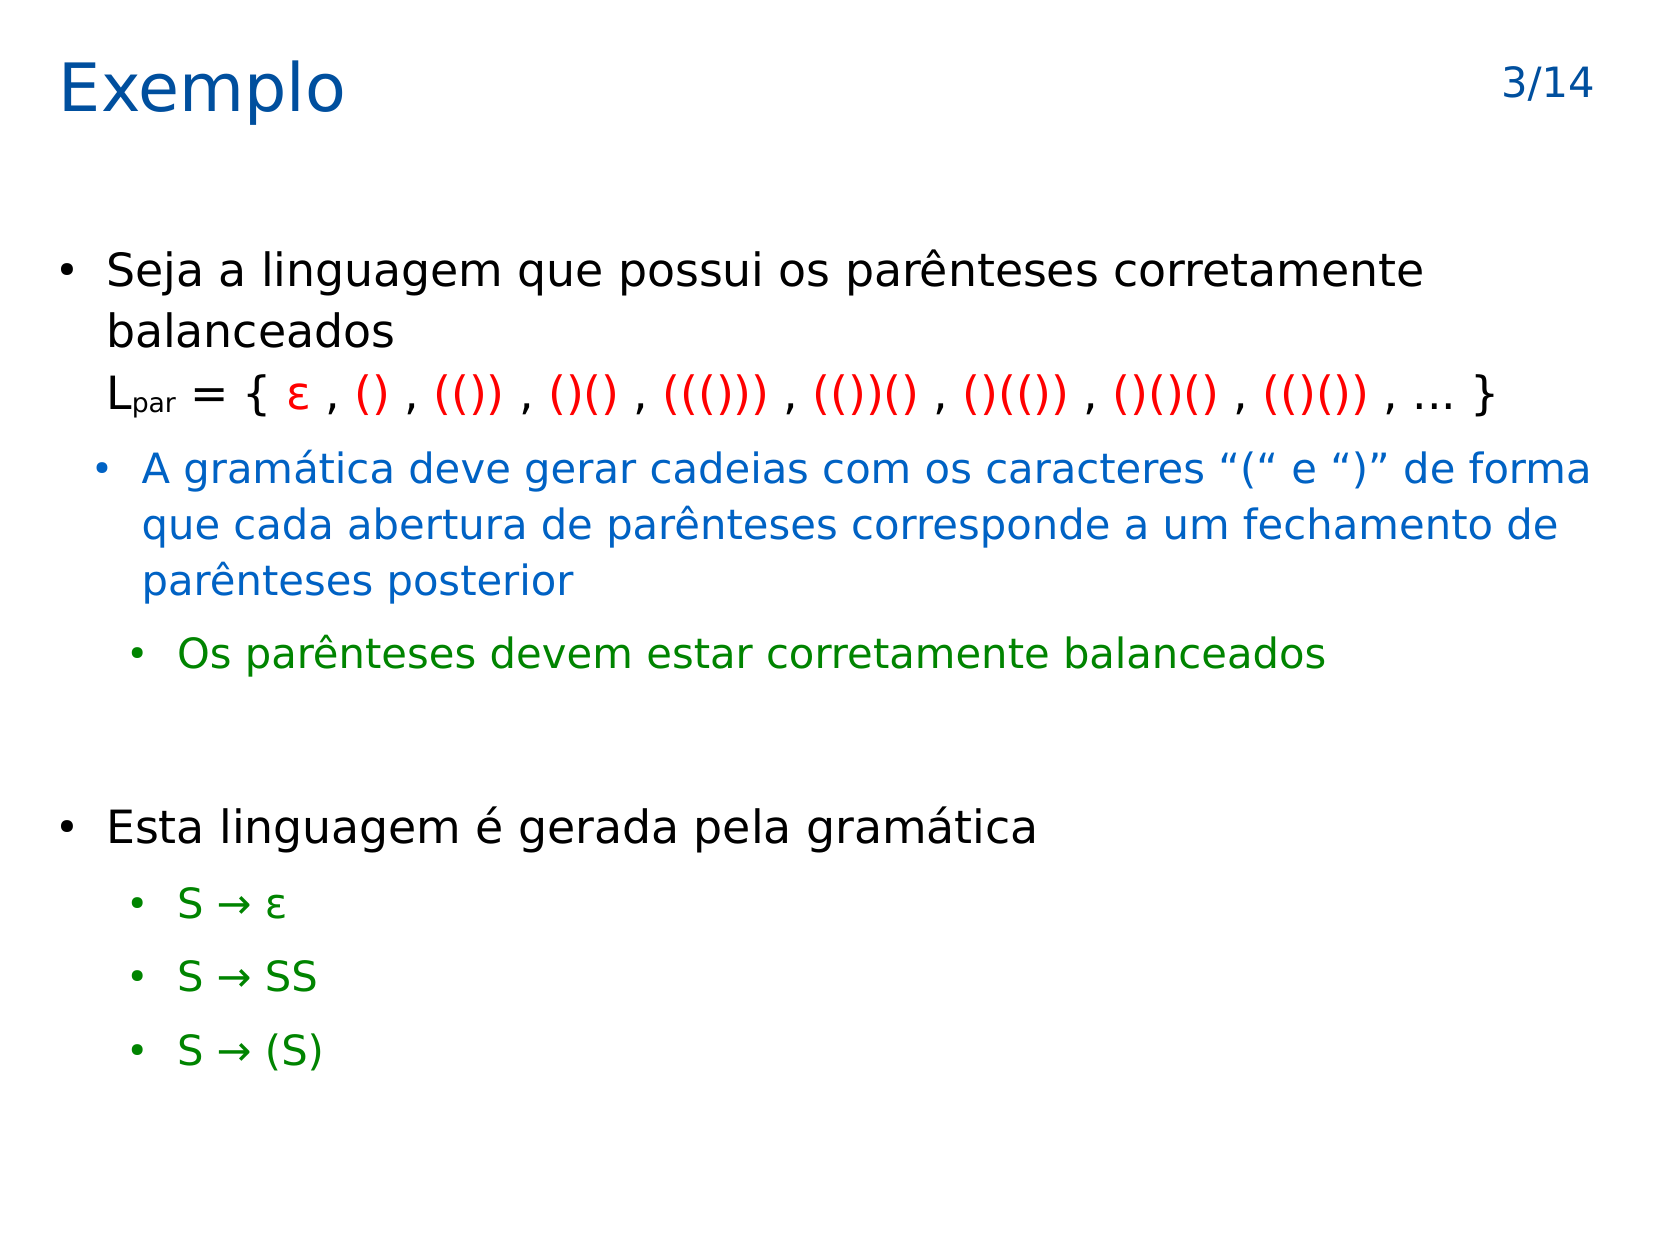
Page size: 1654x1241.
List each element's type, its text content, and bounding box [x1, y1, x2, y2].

list Seja a linguagem que possui os parênteses corretamente balanceados Lpar = { ε , () , (()) , ()() , ((())) , (())() , ()(()) , ()()() , (()()) , ... } A gramática deve gerar cadeias com os caracteres “(“ e “)” de forma que cada abertura de parênteses corresponde a um fechamento de parênteses posterior Os parênteses devem estar corretamente balanceados Esta linguagem é gerada pela gramática S → ε S → SS S → (S) [59, 236, 1595, 1211]
title Exemplo [59, 29, 1625, 148]
